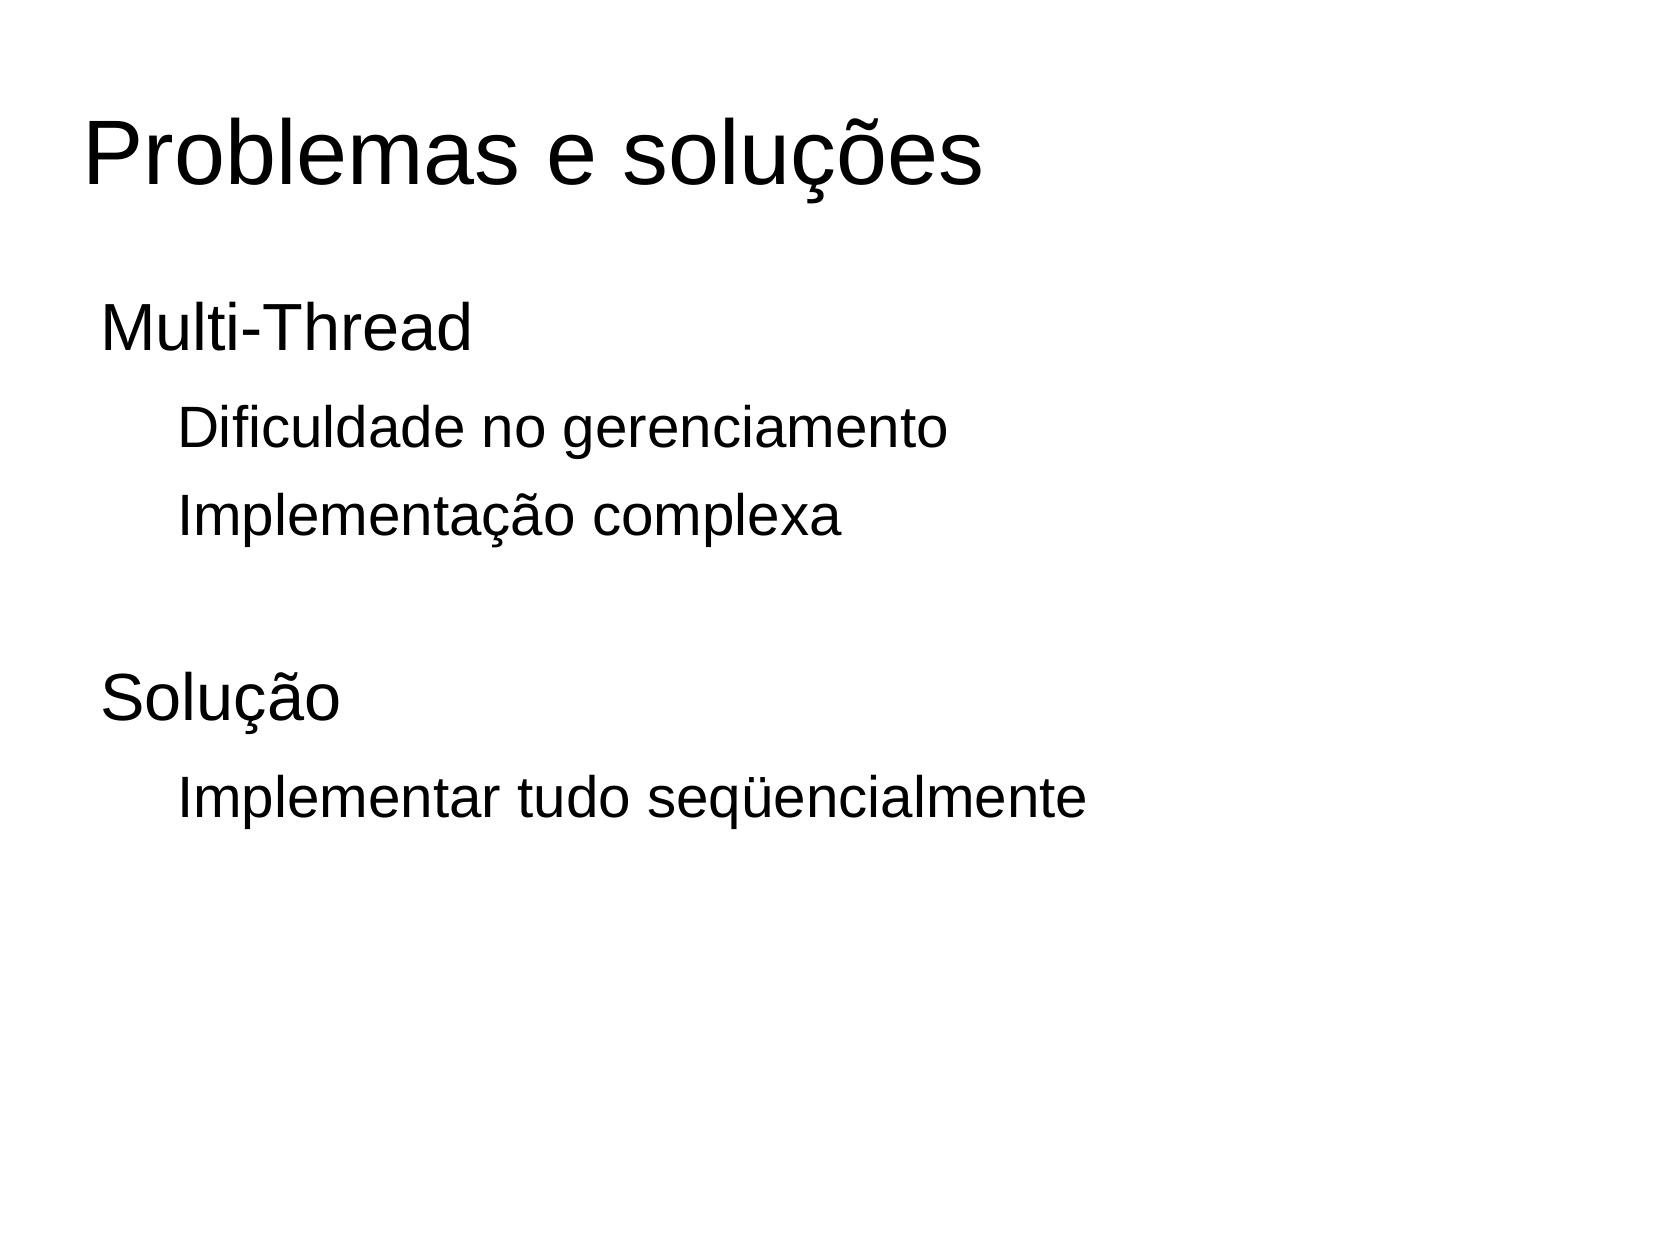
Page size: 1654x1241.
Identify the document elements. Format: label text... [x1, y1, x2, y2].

title Problemas e soluções [82, 56, 1571, 250]
list Multi-Thread Dificuldade no gerenciamento Implementação complexa Solução Implementar tudo seqüencialmente [82, 290, 1571, 1094]
